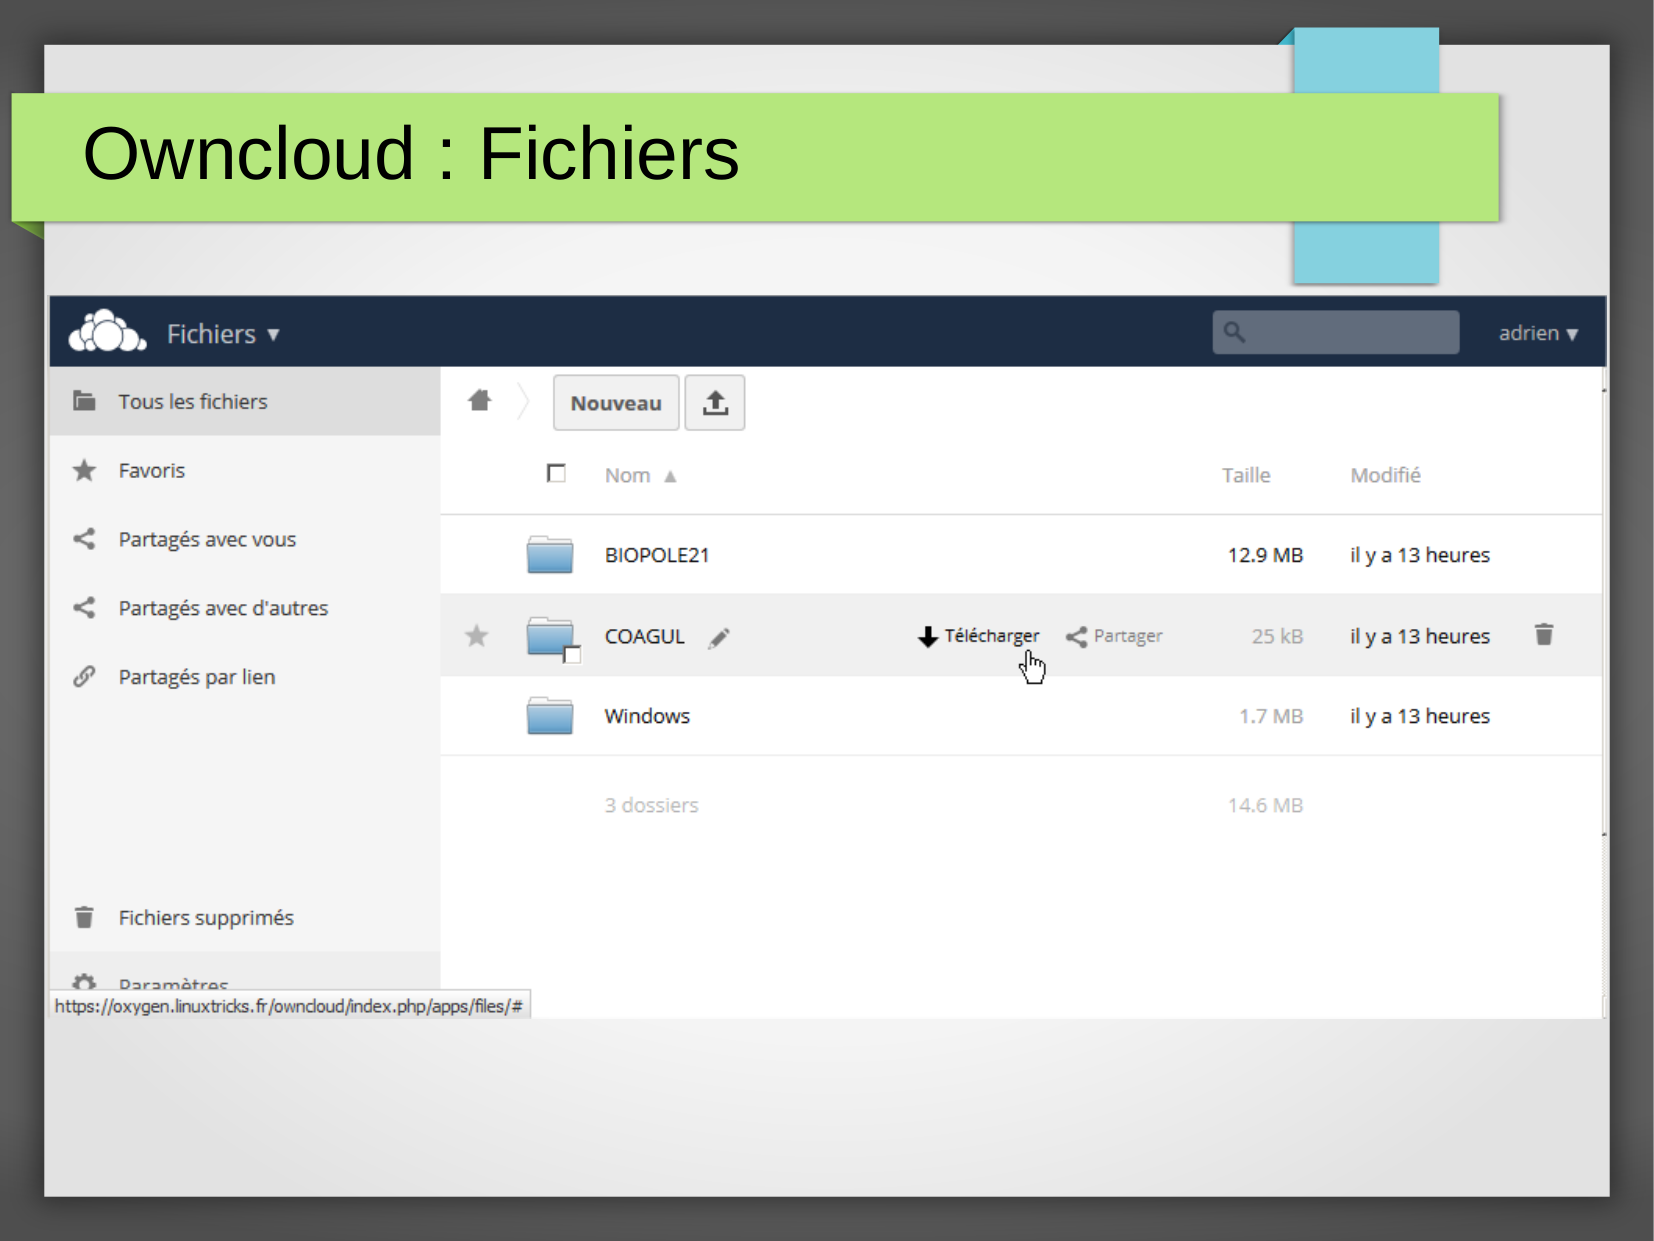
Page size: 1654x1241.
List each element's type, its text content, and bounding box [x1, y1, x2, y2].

picture [0, 0, 1654, 1241]
title Owncloud : Fichiers [82, 94, 1264, 213]
